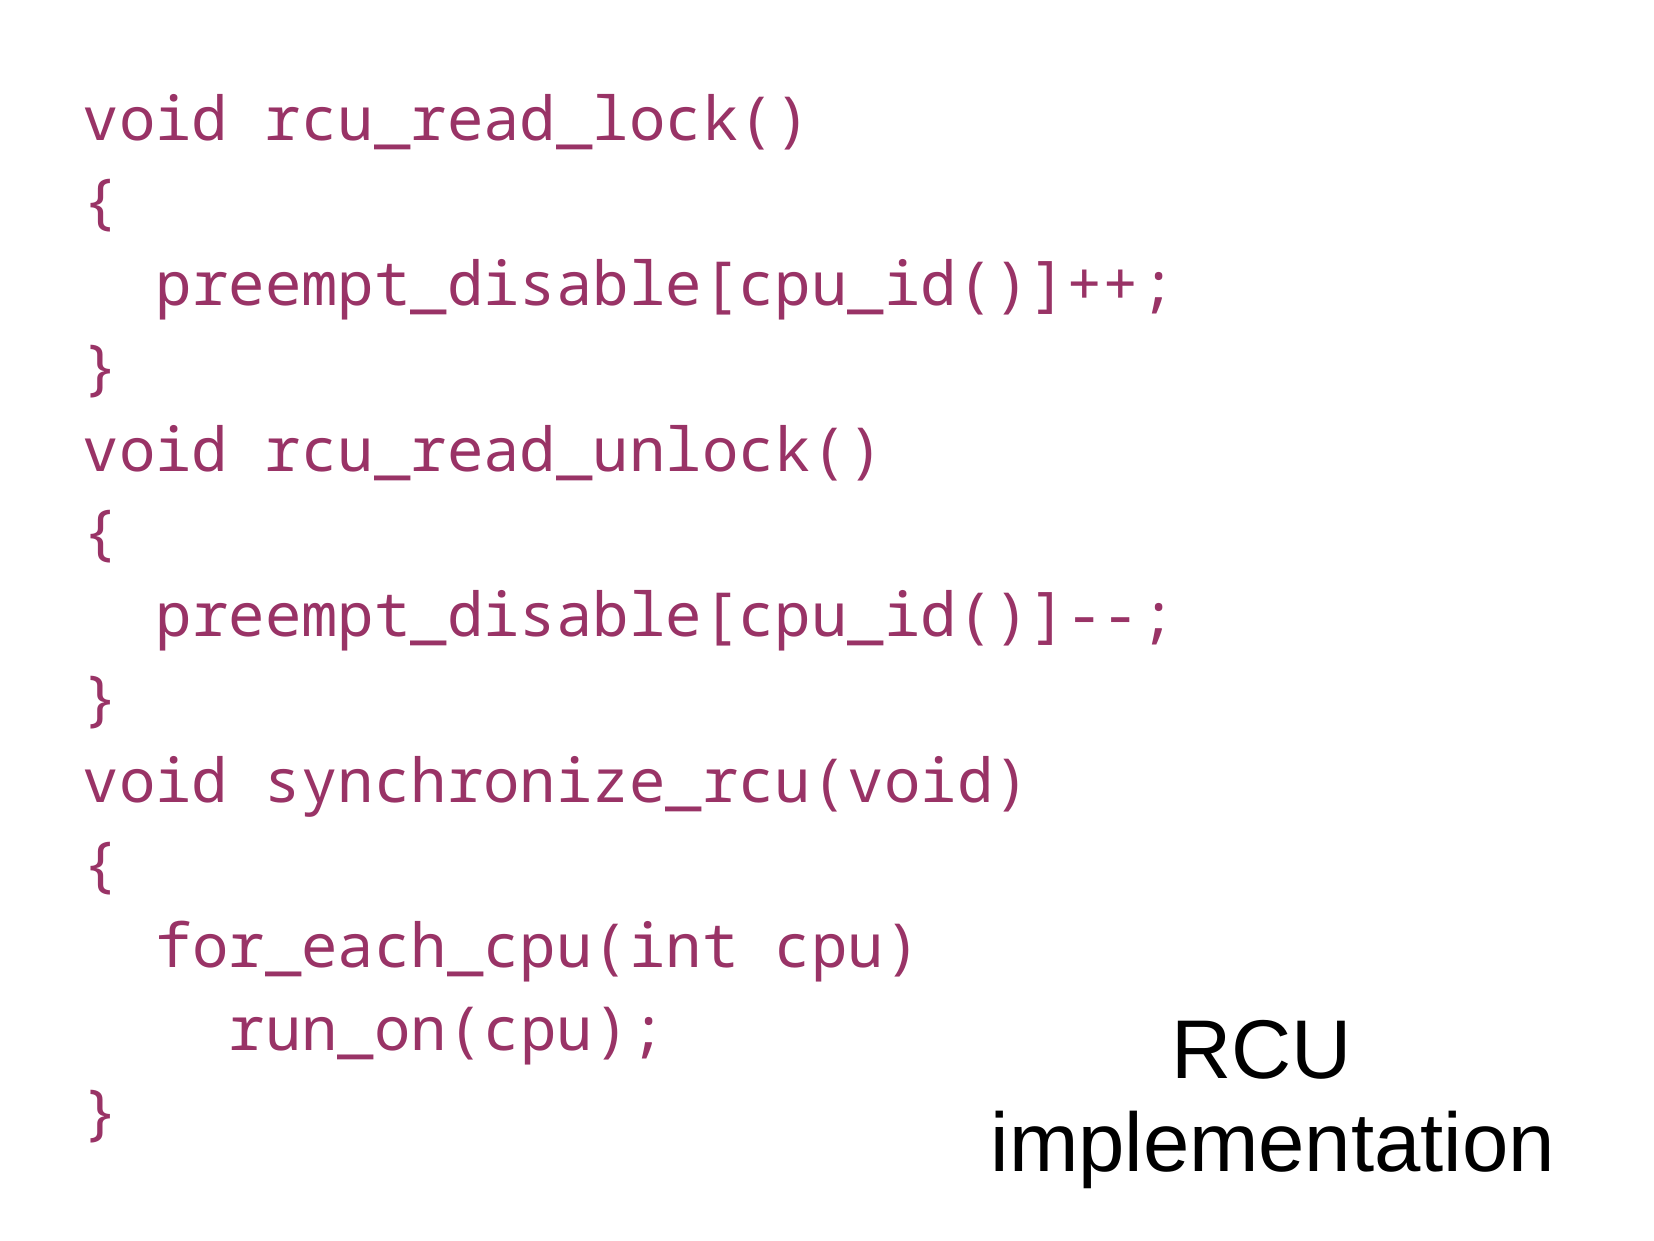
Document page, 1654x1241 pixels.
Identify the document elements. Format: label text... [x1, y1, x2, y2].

title RCU implementation [937, 992, 1609, 1201]
list void rcu_read_lock() { preempt_disable[cpu_id()]++; } void rcu_read_unlock() { preempt_disable[cpu_id()]--; } void synchronize_rcu(void) { for_each_cpu(int cpu) run_on(cpu); } [82, 75, 1571, 1163]
